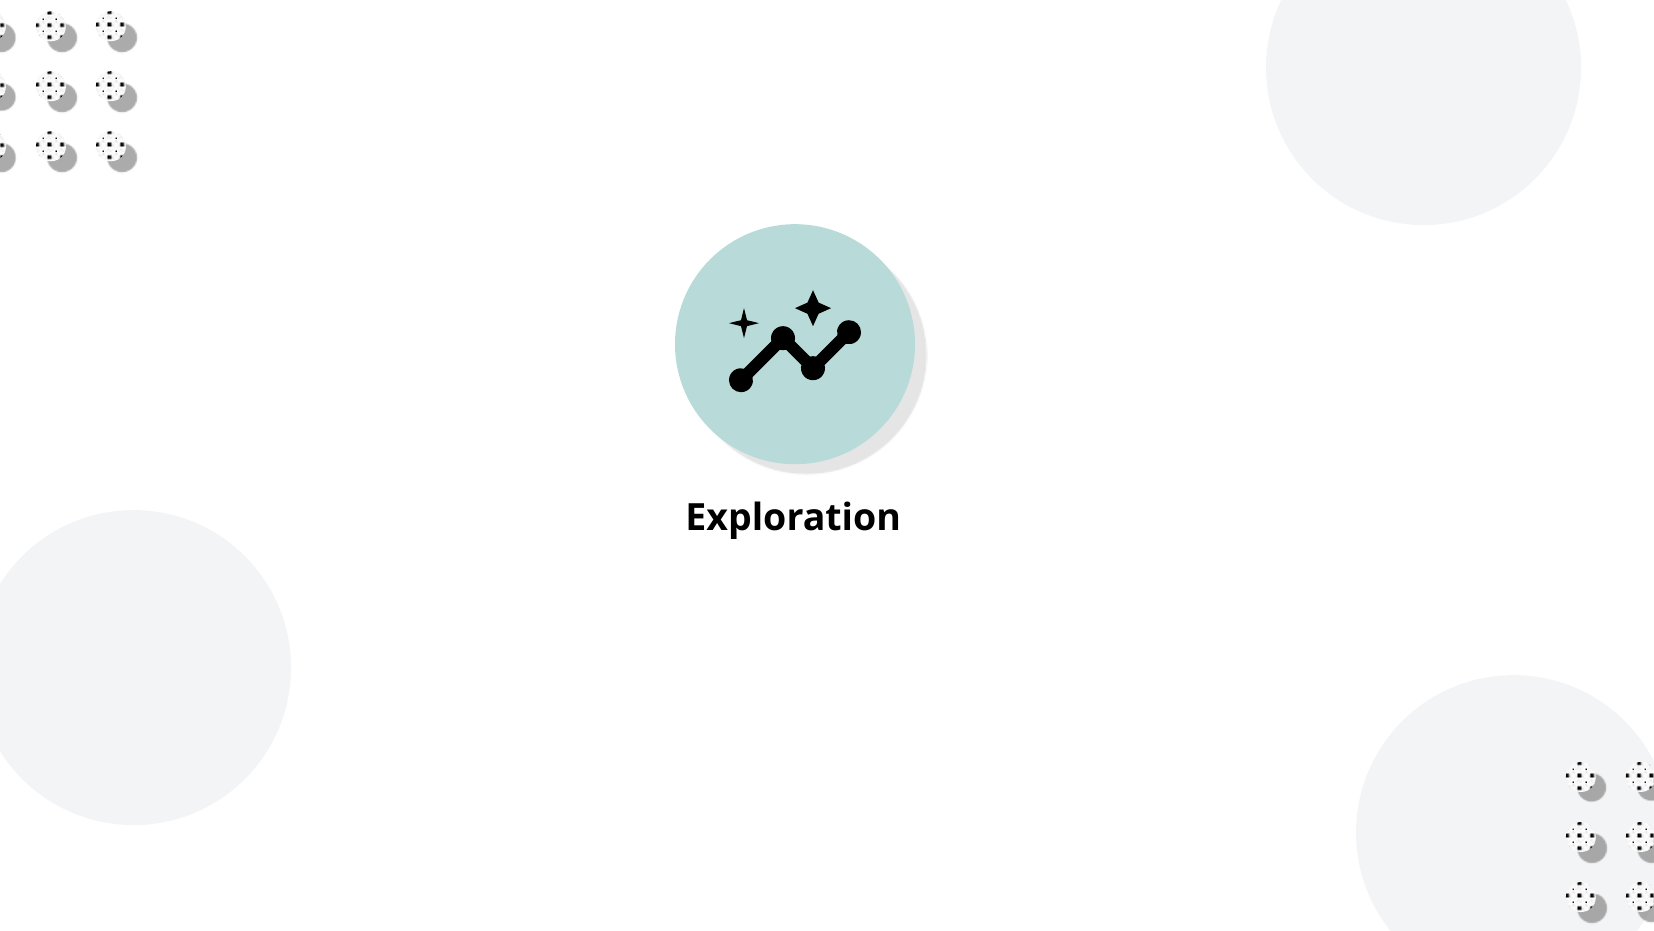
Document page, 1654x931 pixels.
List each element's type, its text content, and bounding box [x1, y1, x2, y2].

text_box [675, 224, 916, 465]
picture [35, 131, 67, 162]
picture [1625, 761, 1654, 792]
text_box Exploration [669, 483, 918, 554]
picture [0, 74, 6, 99]
picture [720, 269, 871, 420]
picture [95, 131, 127, 162]
picture [1565, 821, 1596, 853]
picture [1625, 881, 1654, 912]
picture [0, 14, 6, 39]
picture [95, 71, 126, 102]
picture [35, 71, 66, 102]
picture [95, 11, 126, 42]
picture [0, 134, 7, 159]
picture [35, 11, 66, 42]
picture [1565, 761, 1596, 793]
picture [1565, 882, 1596, 913]
picture [1625, 821, 1654, 853]
